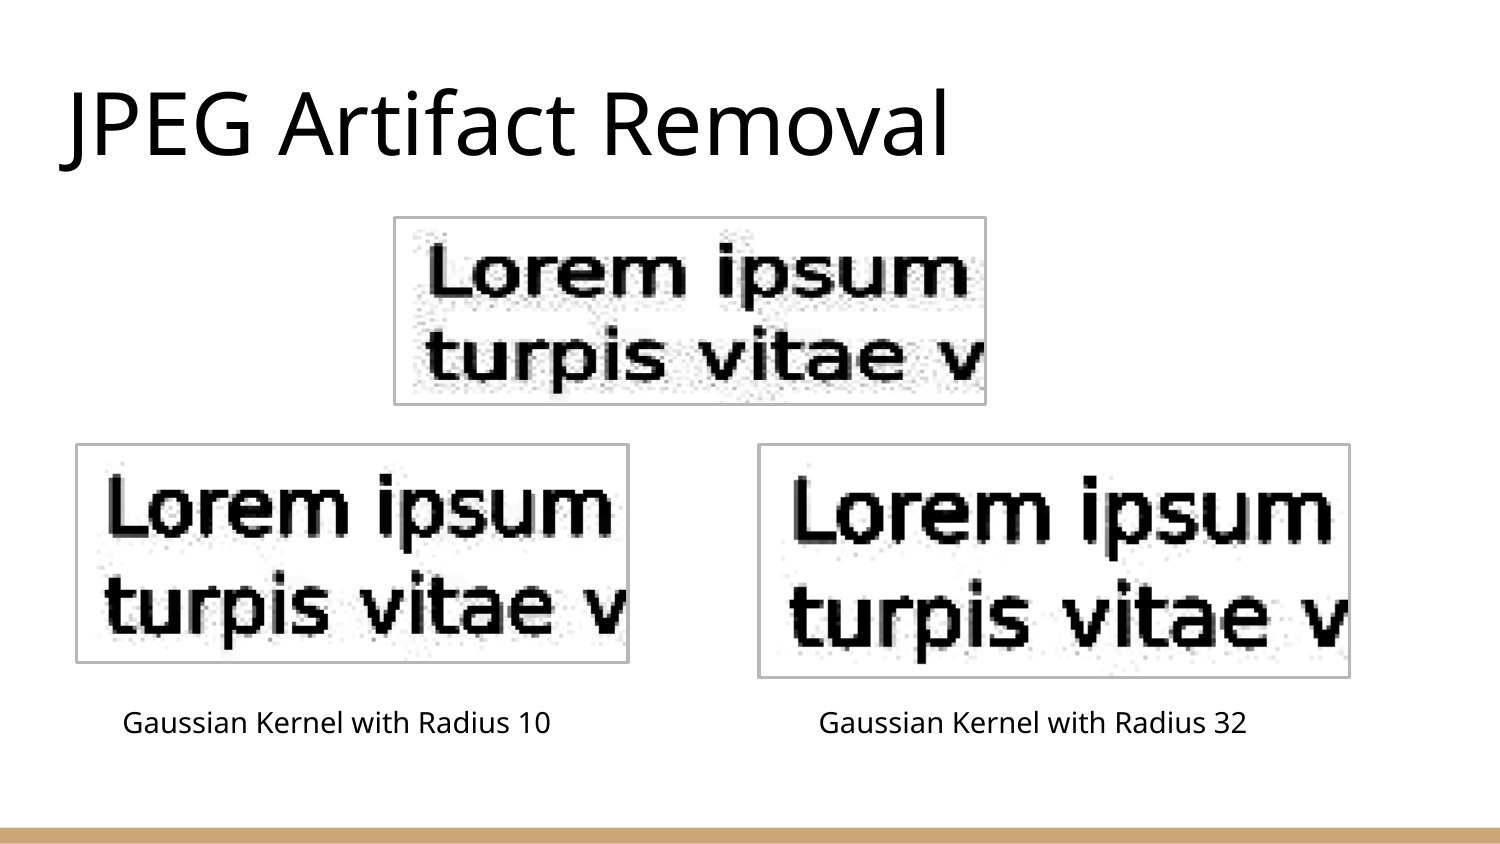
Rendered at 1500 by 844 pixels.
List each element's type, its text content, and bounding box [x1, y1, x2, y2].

text_box Gaussian Kernel with Radius 10 [107, 689, 627, 769]
picture [760, 446, 1348, 677]
title JPEG Artifact Removal [51, 51, 1449, 189]
picture [396, 219, 984, 404]
picture [77, 446, 627, 662]
text_box Gaussian Kernel with Radius 32 [803, 689, 1323, 769]
